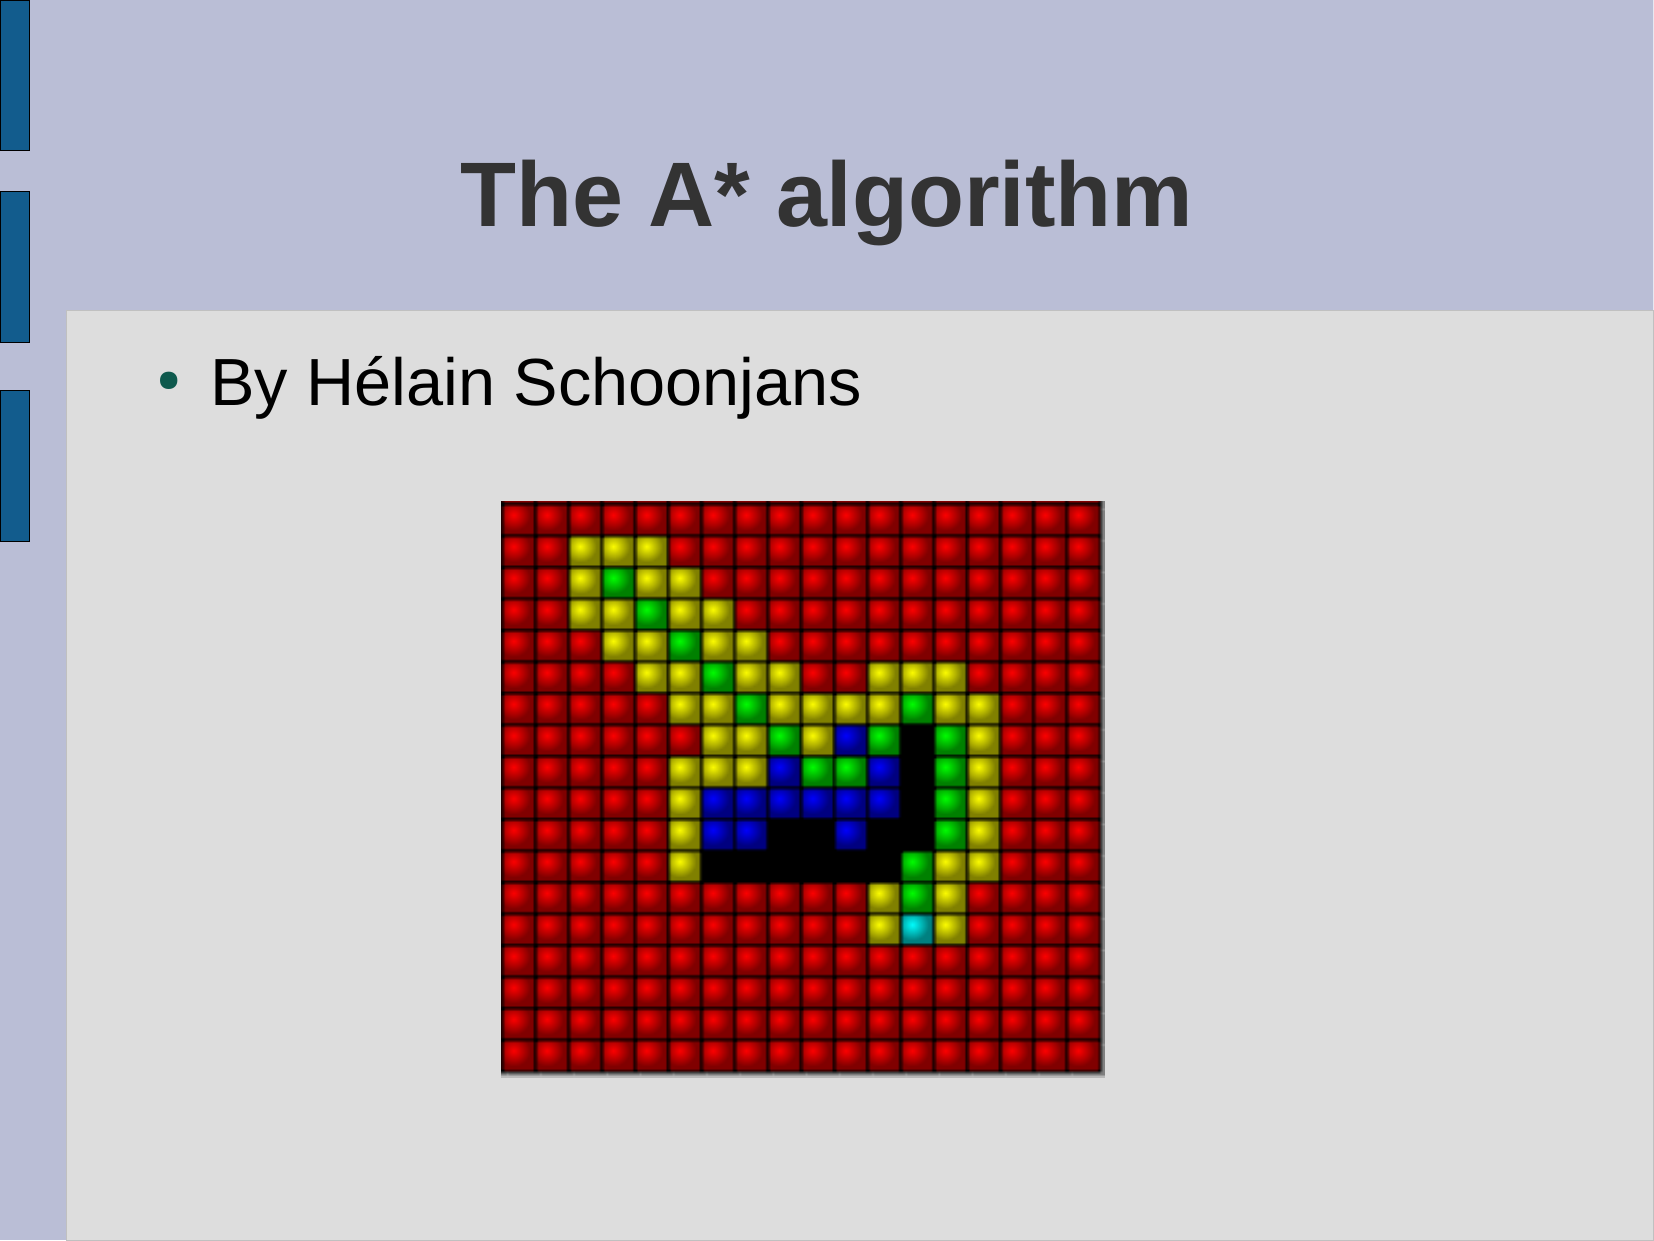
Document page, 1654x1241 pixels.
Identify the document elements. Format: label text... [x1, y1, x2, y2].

list By Hélain Schoonjans [121, 344, 1534, 1127]
picture [501, 501, 1105, 1078]
title The A* algorithm [121, 91, 1534, 299]
